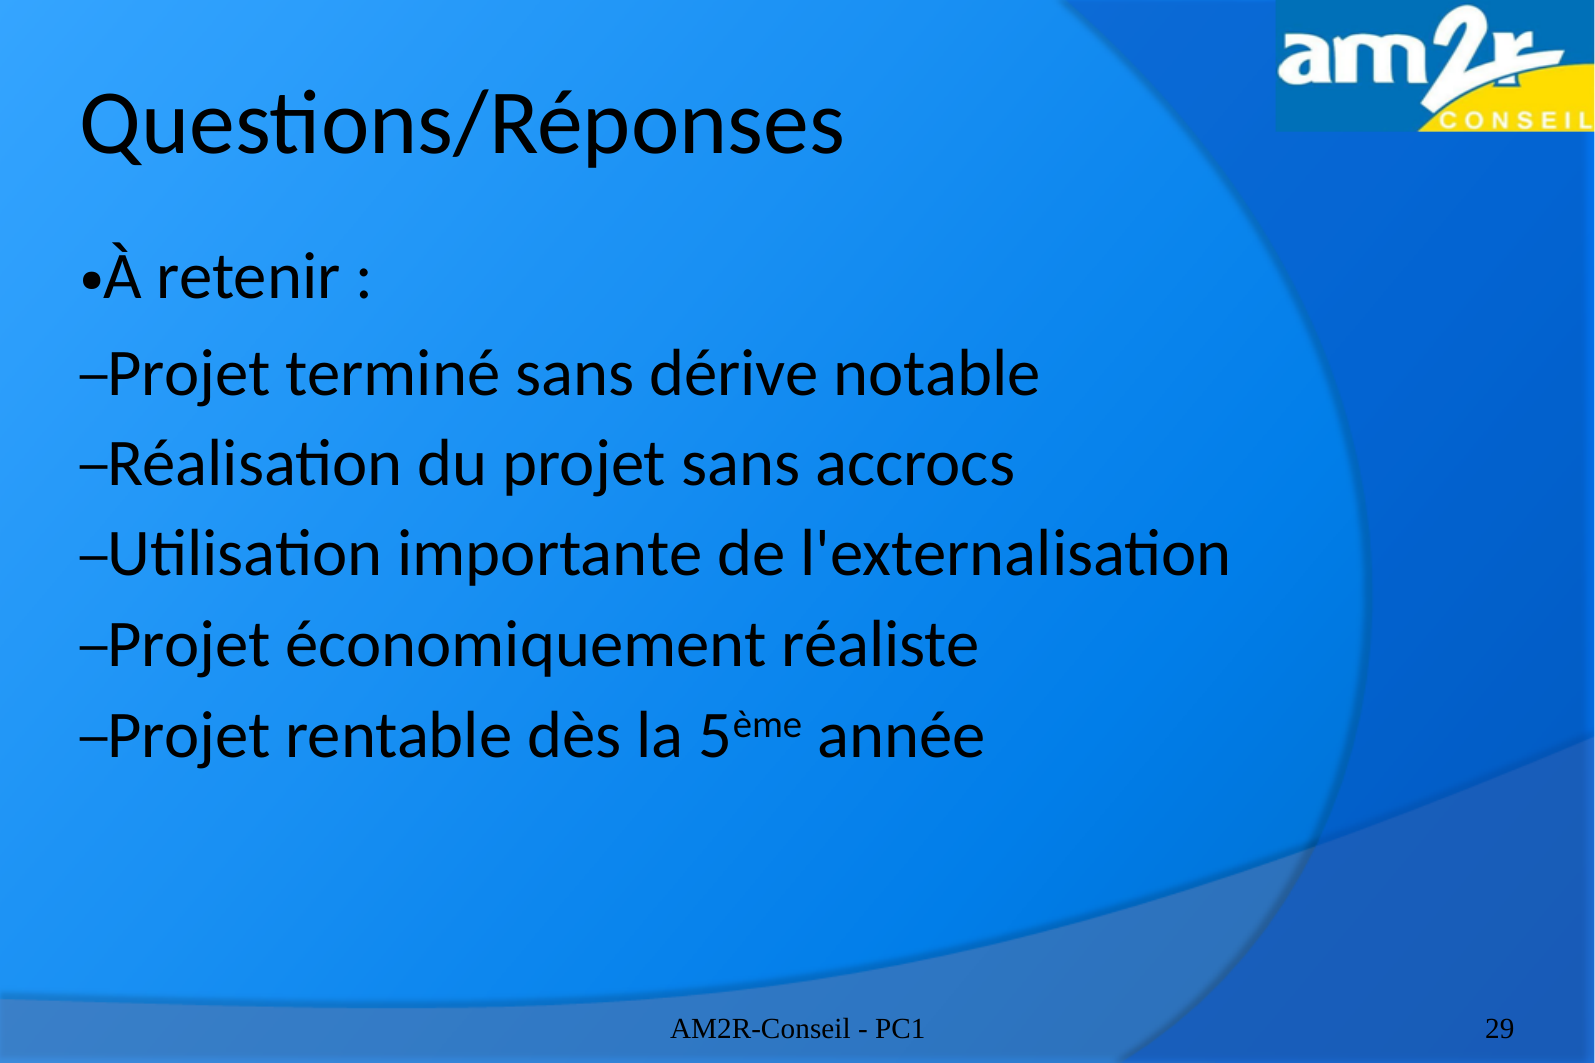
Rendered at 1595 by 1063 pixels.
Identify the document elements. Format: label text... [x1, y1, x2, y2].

title Questions/Réponses [79, 42, 1253, 220]
picture [0, 0, 1595, 1063]
list À retenir : Projet terminé sans dérive notable Réalisation du projet sans accrocs Utilisation importante de l'externalisation Projet économiquement réaliste Projet rentable dès la 5ème année [79, 248, 1515, 951]
